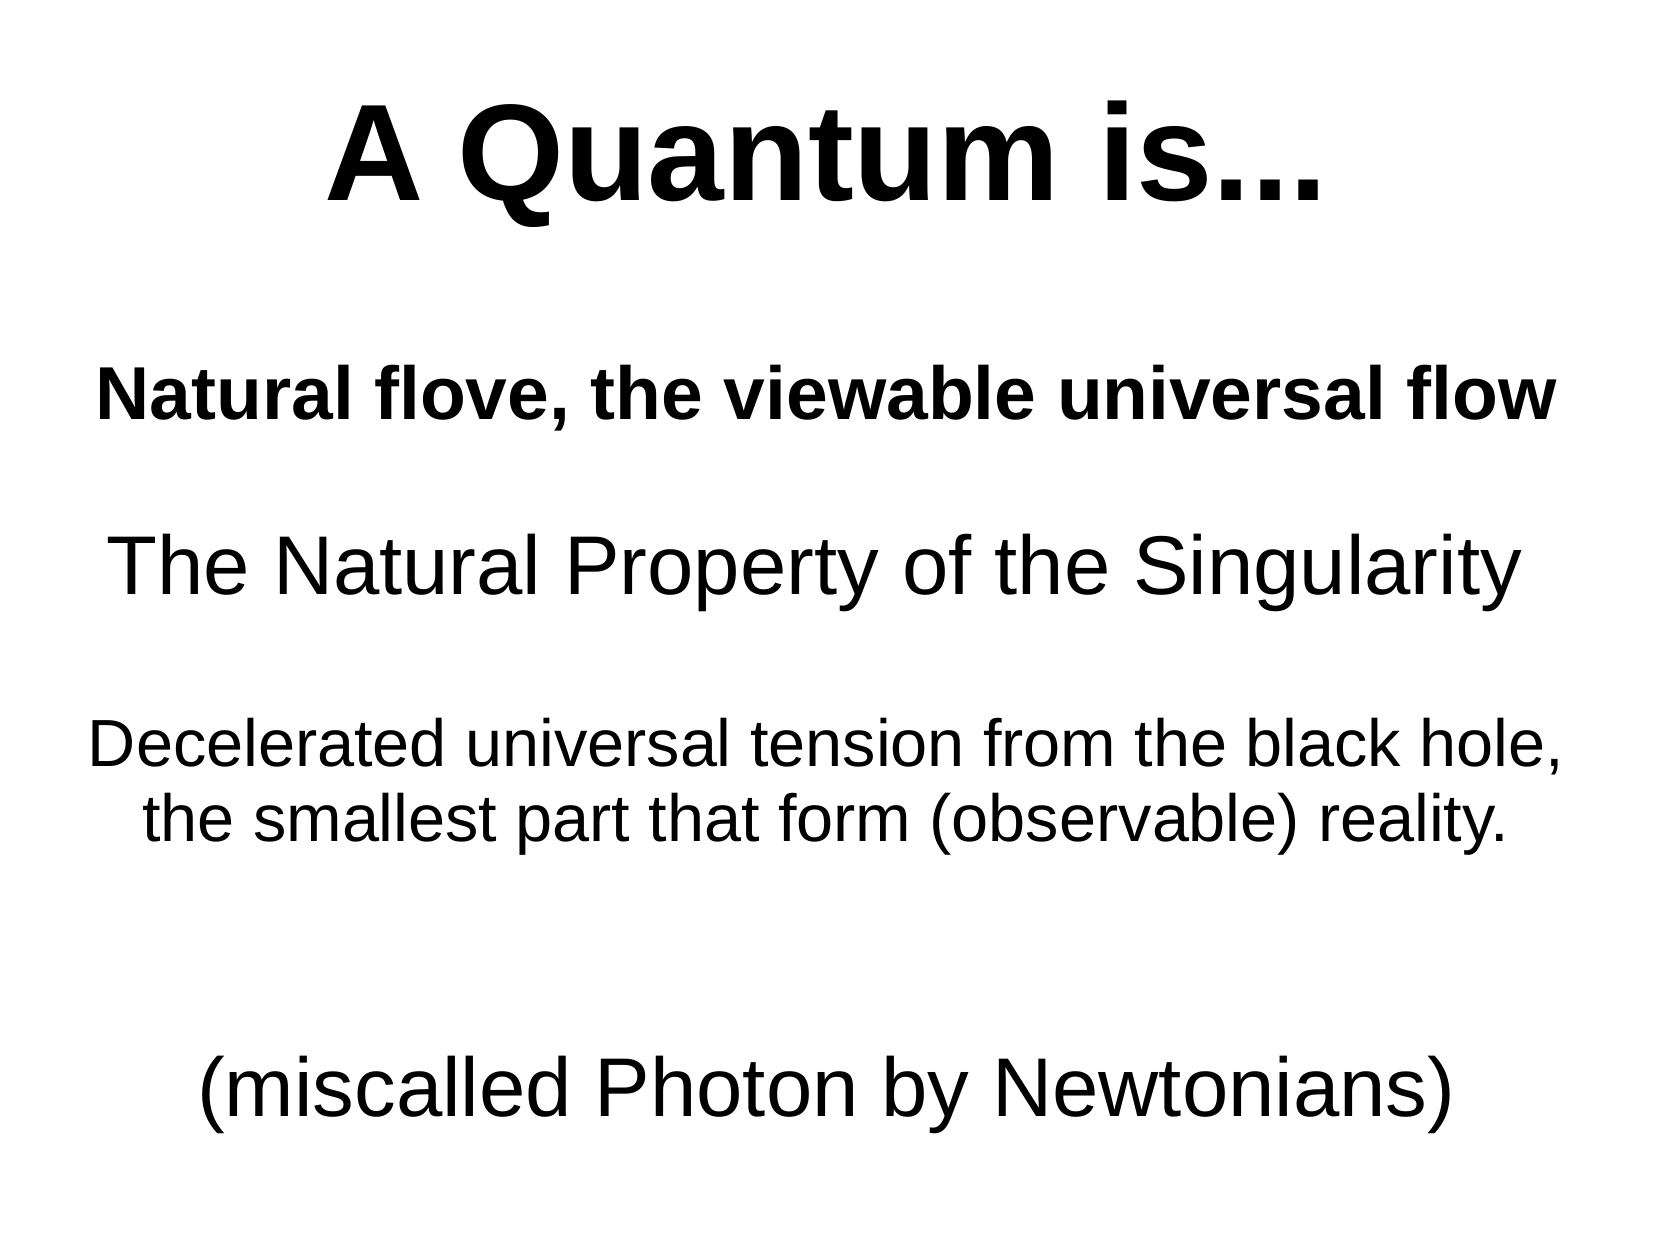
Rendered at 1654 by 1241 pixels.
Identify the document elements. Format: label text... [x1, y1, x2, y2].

subtitle Natural flove, the viewable universal flow The Natural Property of the Singularity Decelerated universal tension from the black hole, the smallest part that form (observable) reality. (miscalled Photon by Newtonians) [82, 0, 1571, 1241]
